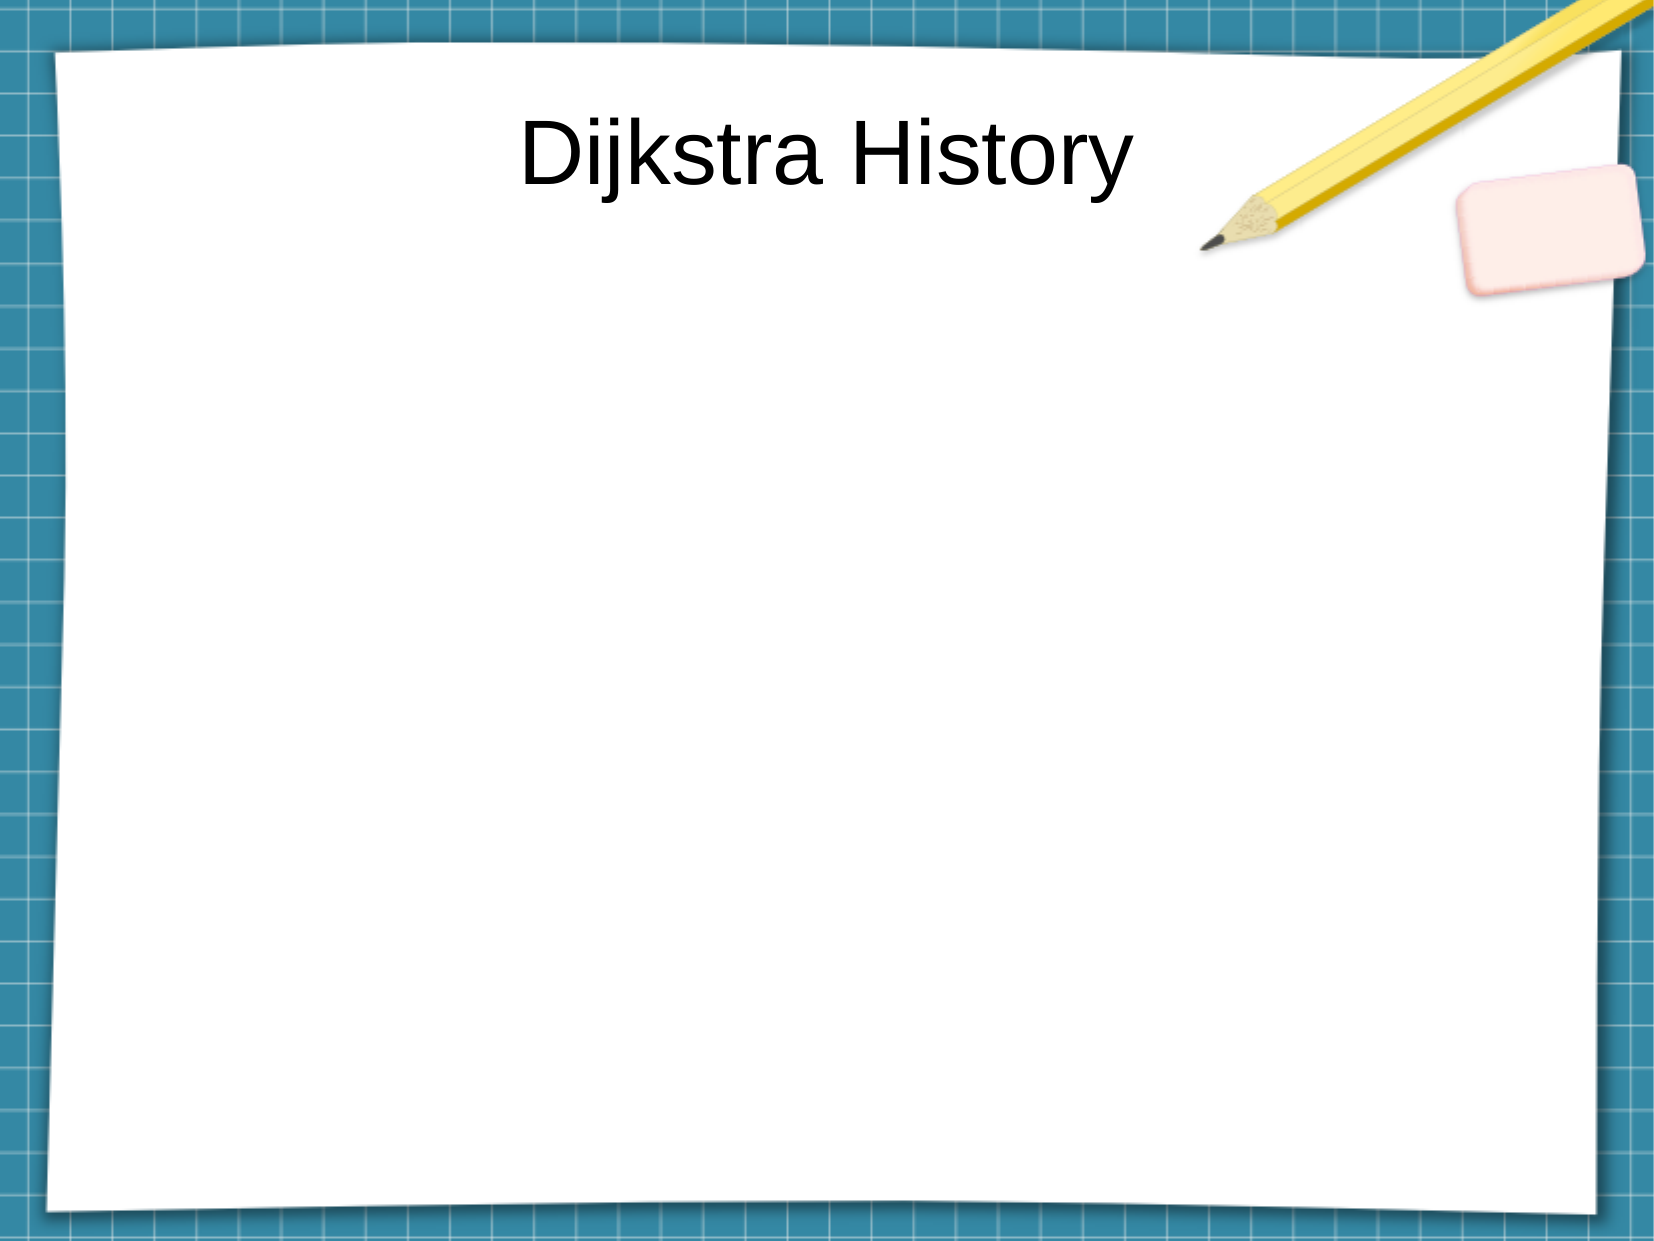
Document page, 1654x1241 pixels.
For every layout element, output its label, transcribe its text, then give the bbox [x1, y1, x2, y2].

title Dijkstra History [82, 49, 1571, 257]
picture [0, 0, 1654, 1241]
